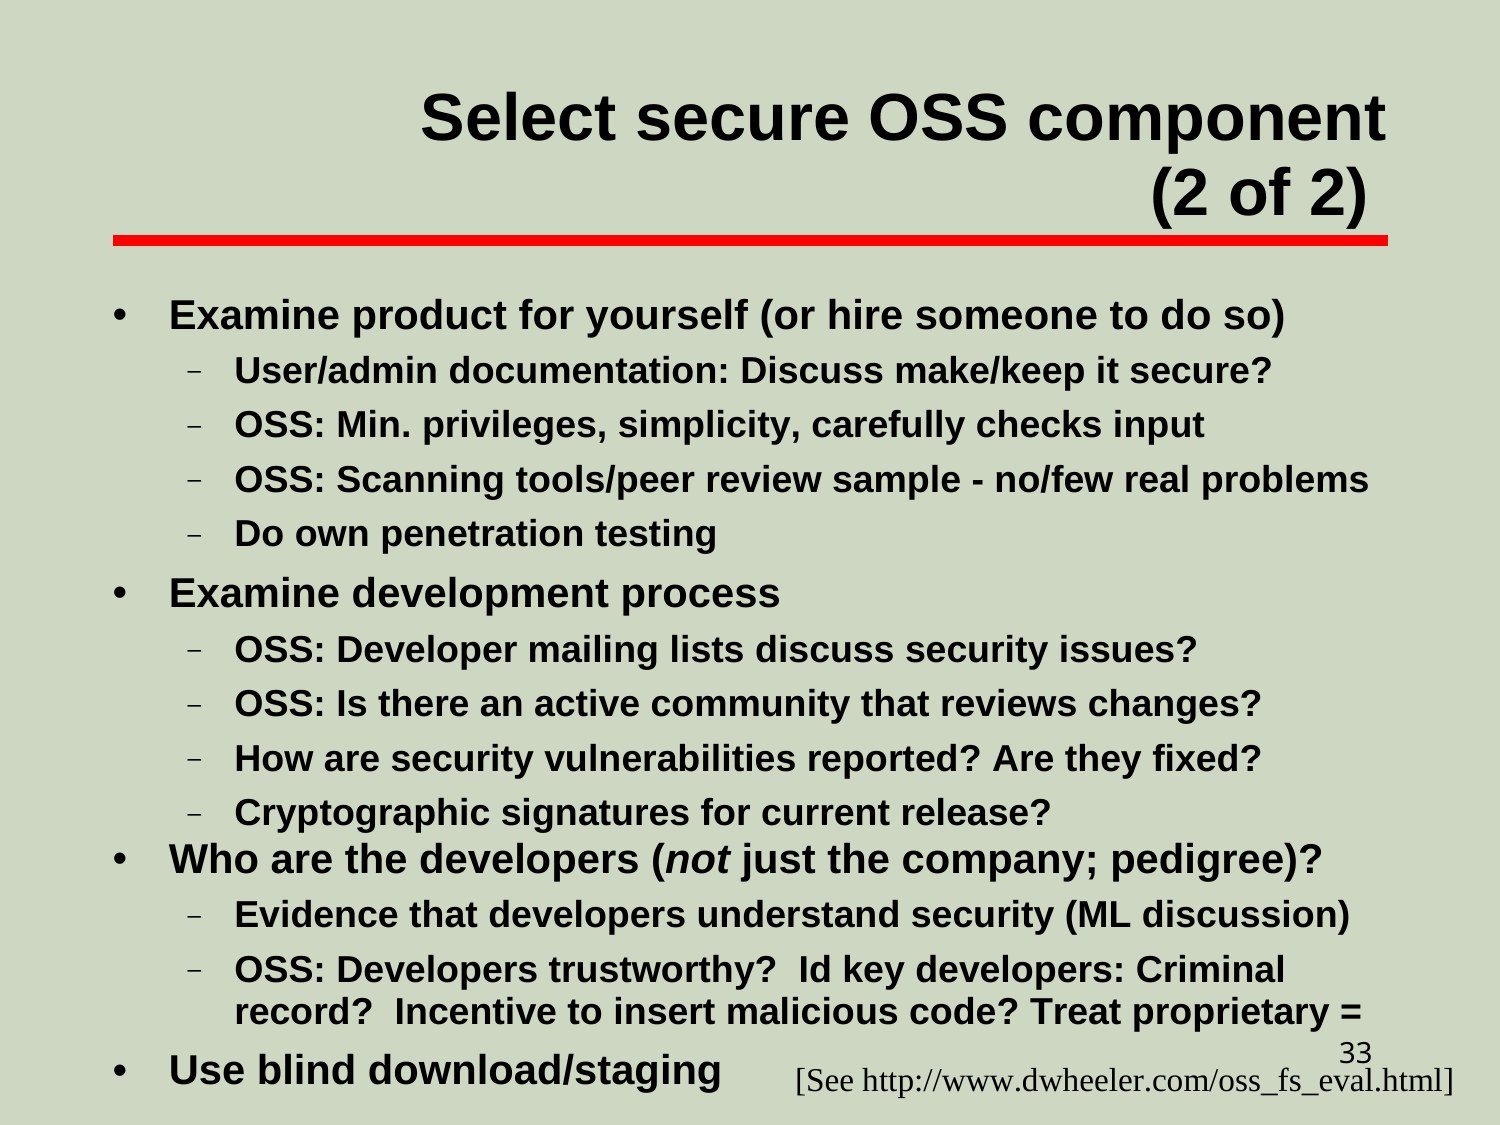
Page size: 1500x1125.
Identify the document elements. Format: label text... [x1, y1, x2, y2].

list Examine product for yourself (or hire someone to do so) User/admin documentation: Discuss make/keep it secure? OSS: Min. privileges, simplicity, carefully checks input OSS: Scanning tools/peer review sample - no/few real problems Do own penetration testing Examine development process OSS: Developer mailing lists discuss security issues? OSS: Is there an active community that reviews changes? How are security vulnerabilities reported? Are they fixed? Cryptographic signatures for current release? Who are the developers (not just the company; pedigree)? Evidence that developers understand security (ML discussion) OSS: Developers trustworthy? Id key developers: Criminal record? Incentive to insert malicious code? Treat proprietary = Use blind download/staging [112, 299, 1388, 1120]
title Select secure OSS component (2 of 2) [337, 79, 1388, 230]
text_box [See http://www.dwheeler.com/oss_fs_eval.html] [712, 1054, 1470, 1108]
